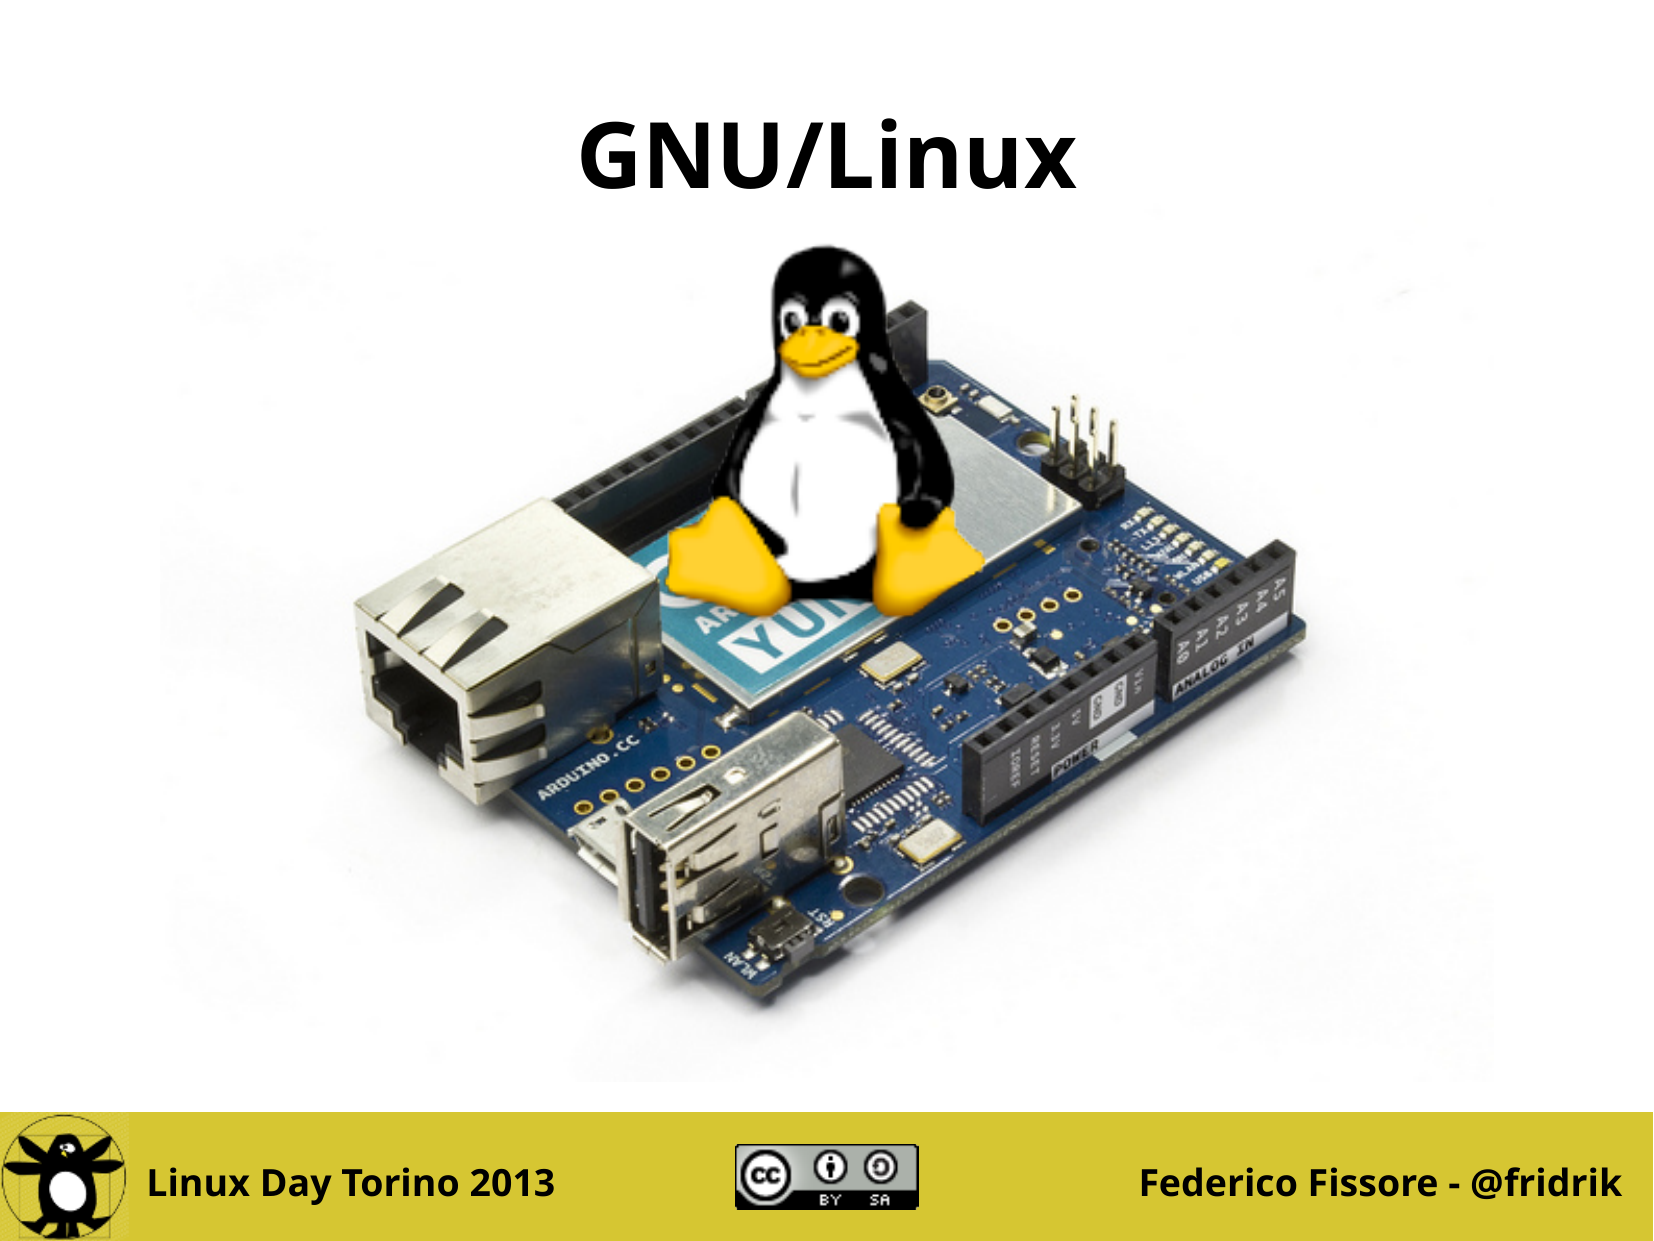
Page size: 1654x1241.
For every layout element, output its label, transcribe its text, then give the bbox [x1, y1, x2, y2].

picture [0, 1112, 1653, 1241]
title GNU/Linux [82, 49, 1571, 257]
text_box Linux Day Torino 2013 [131, 1148, 553, 1206]
text_box Federico Fissore - @fridrik [1123, 1148, 1627, 1206]
picture [160, 194, 1494, 1082]
